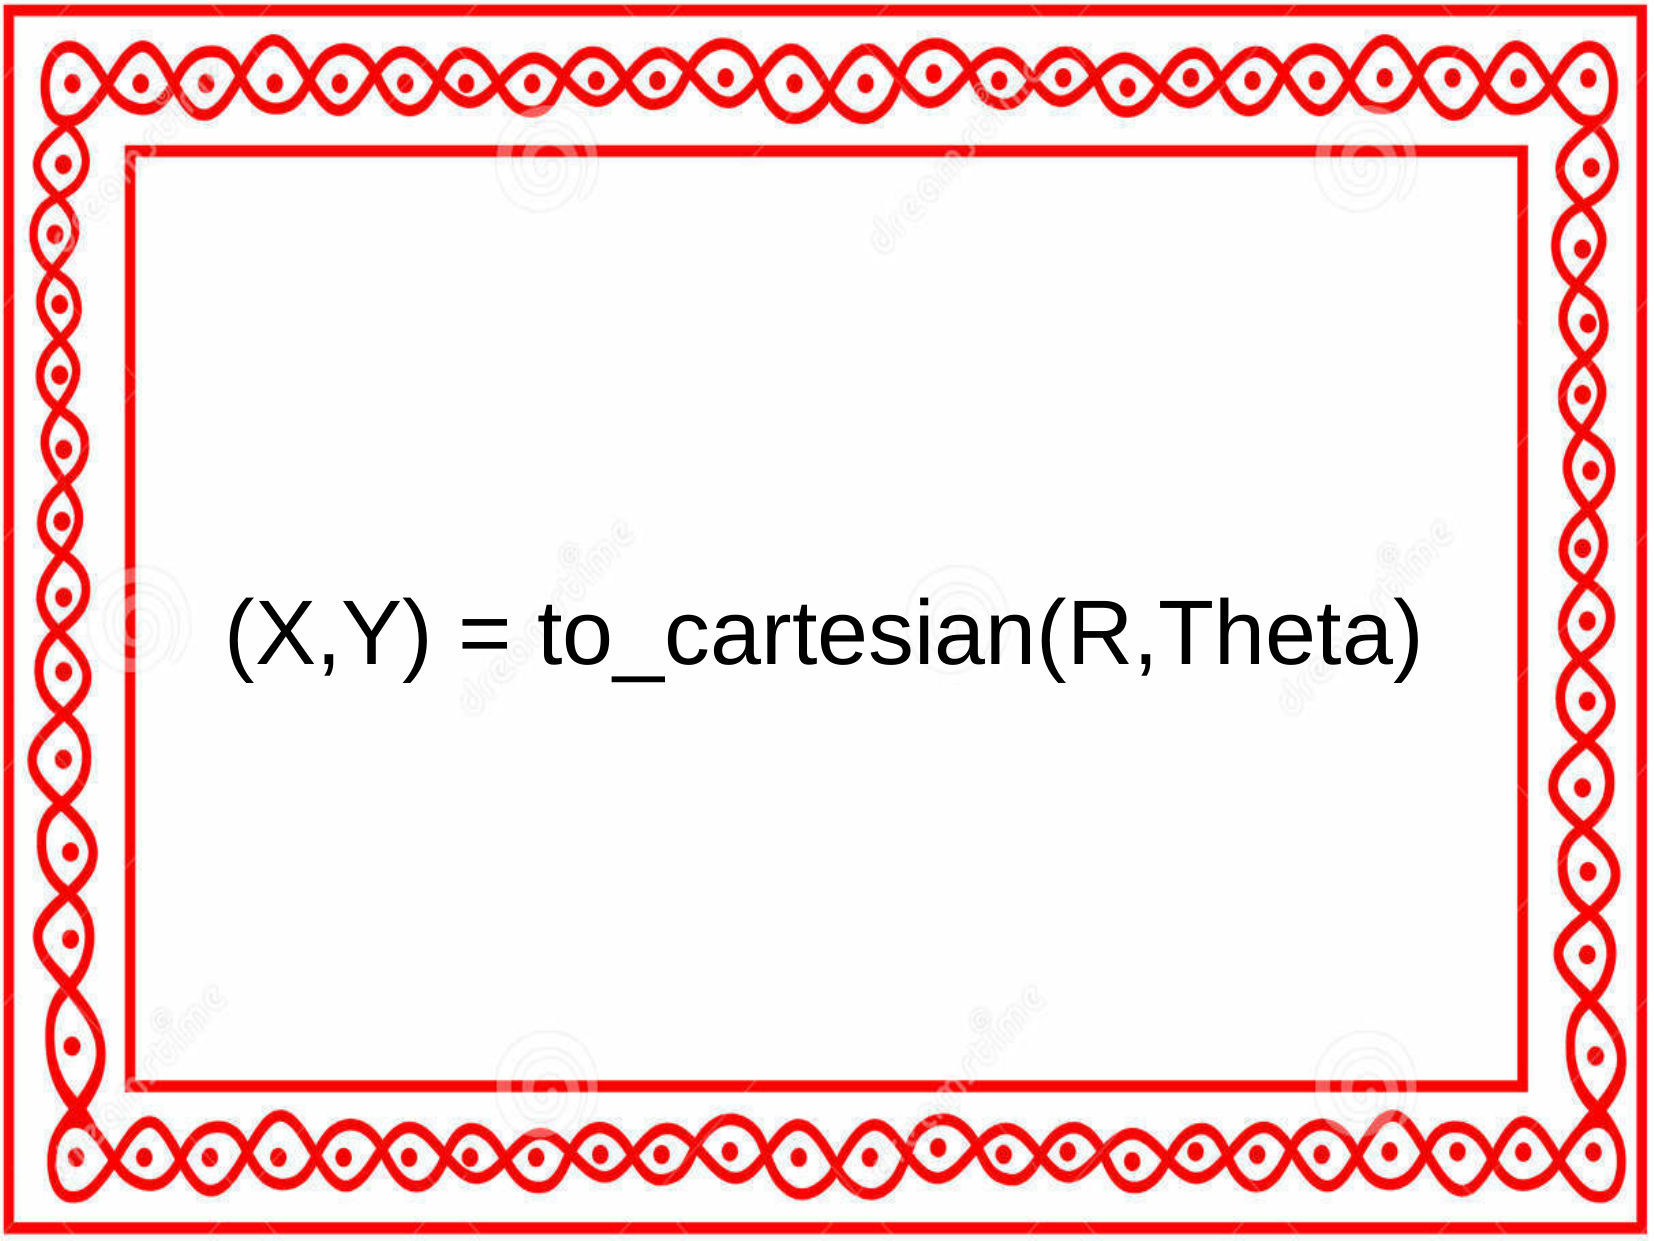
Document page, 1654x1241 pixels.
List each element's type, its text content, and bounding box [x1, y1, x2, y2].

subtitle (X,Y) = to_cartesian(R,Theta) [135, 152, 1516, 1114]
picture [0, 0, 1654, 1241]
